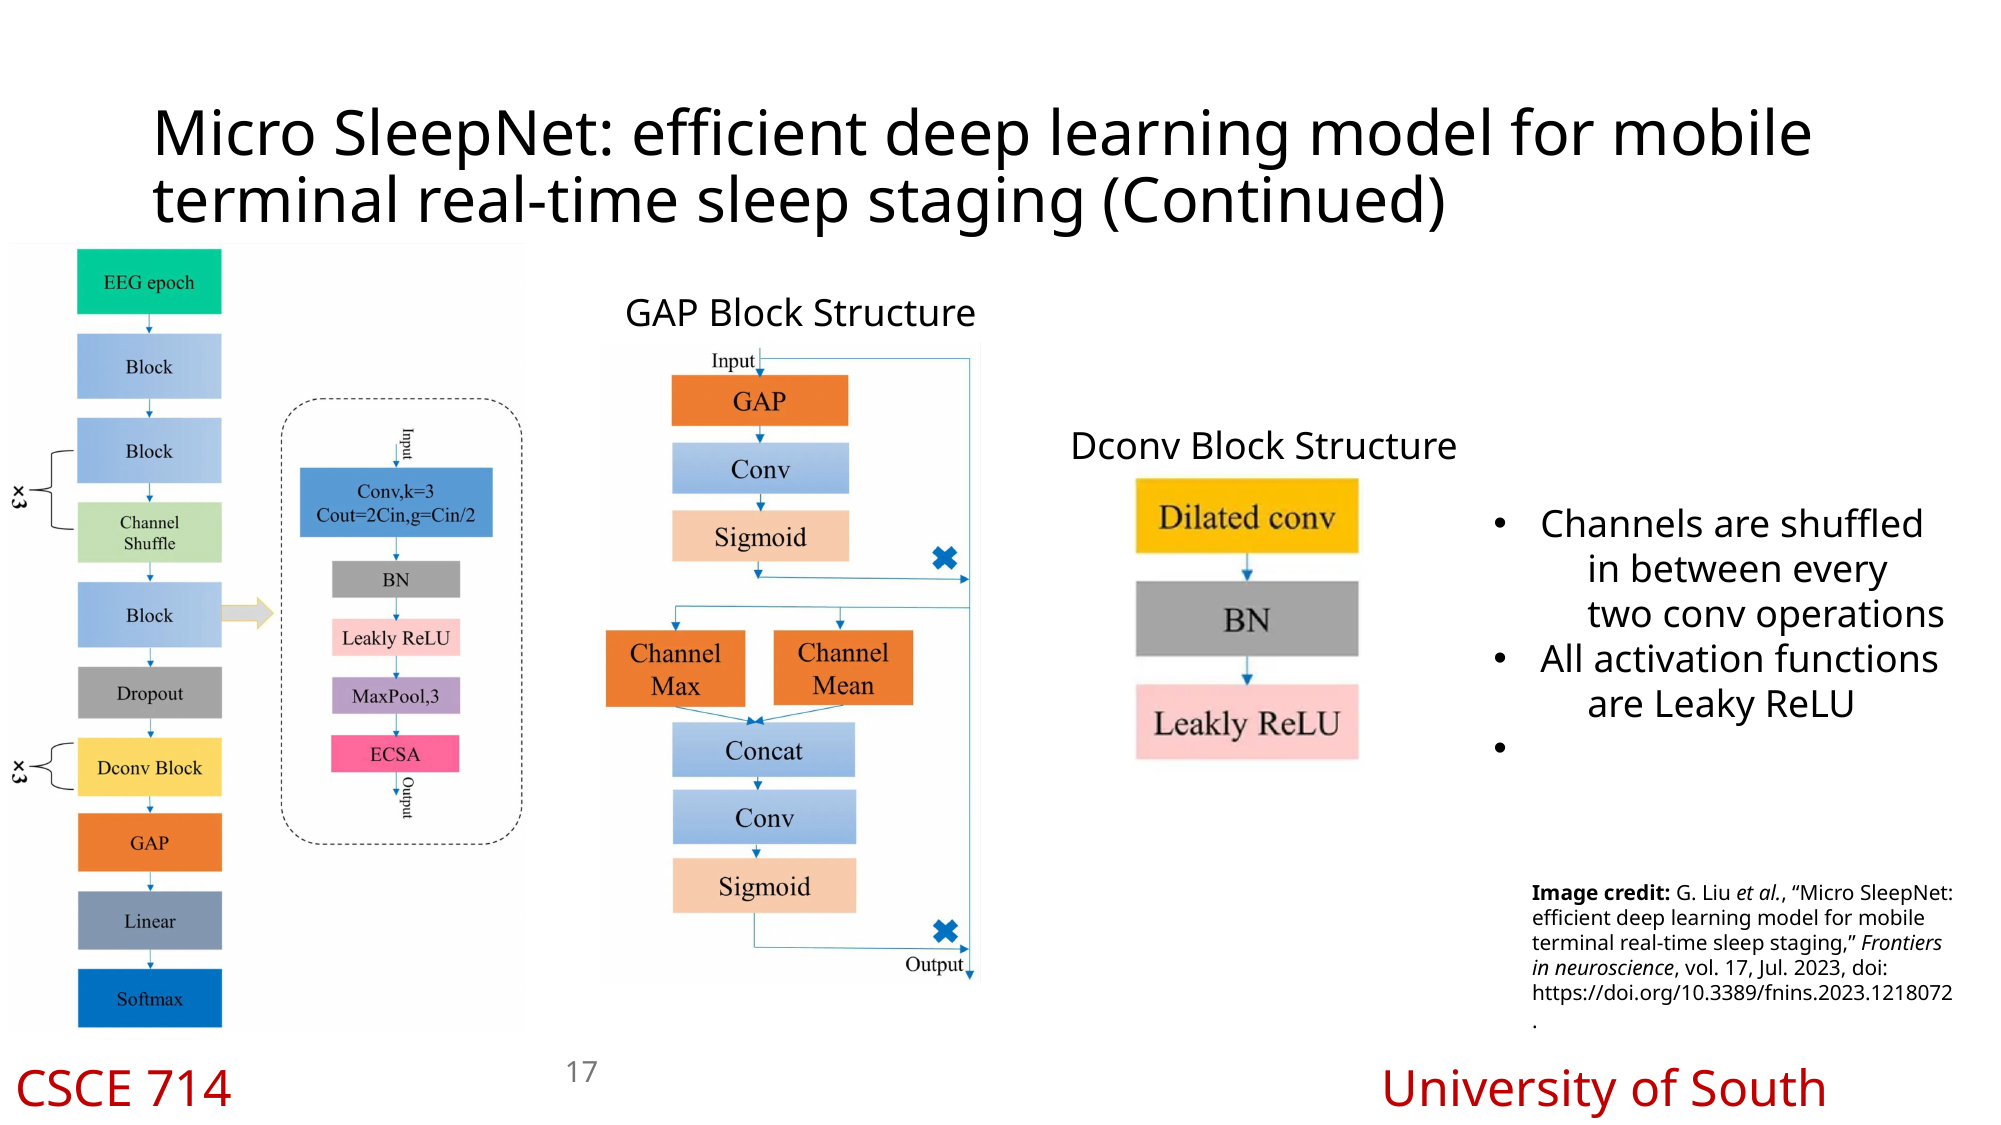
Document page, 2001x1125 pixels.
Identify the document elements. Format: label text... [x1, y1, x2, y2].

text_box CSCE 714 [0, 1049, 249, 1125]
title Micro SleepNet: efficient deep learning model for mobile terminal real-time sleep staging (Continued) [137, 59, 1863, 278]
text_box GAP Block Structure [609, 281, 971, 343]
text_box [549, 1042, 1000, 1103]
picture [1121, 476, 1370, 772]
text_box Image credit: G. Liu et al., “Micro SleepNet: efficient deep learning model for mobile terminal real-time sleep staging,” Frontiers in neuroscience, vol. 17, Jul. 2023, doi: https://doi.org/10.3389/fnins.2023.1218072. [1517, 872, 1969, 1014]
picture [8, 243, 526, 1031]
text_box University of South Carolina [1366, 1049, 2000, 1125]
text_box Dconv Block Structure [1055, 414, 1450, 476]
text_box Channels are shuffled in between every two conv operations All activation functions are Leaky ReLU [1478, 492, 1969, 781]
picture [600, 342, 981, 983]
